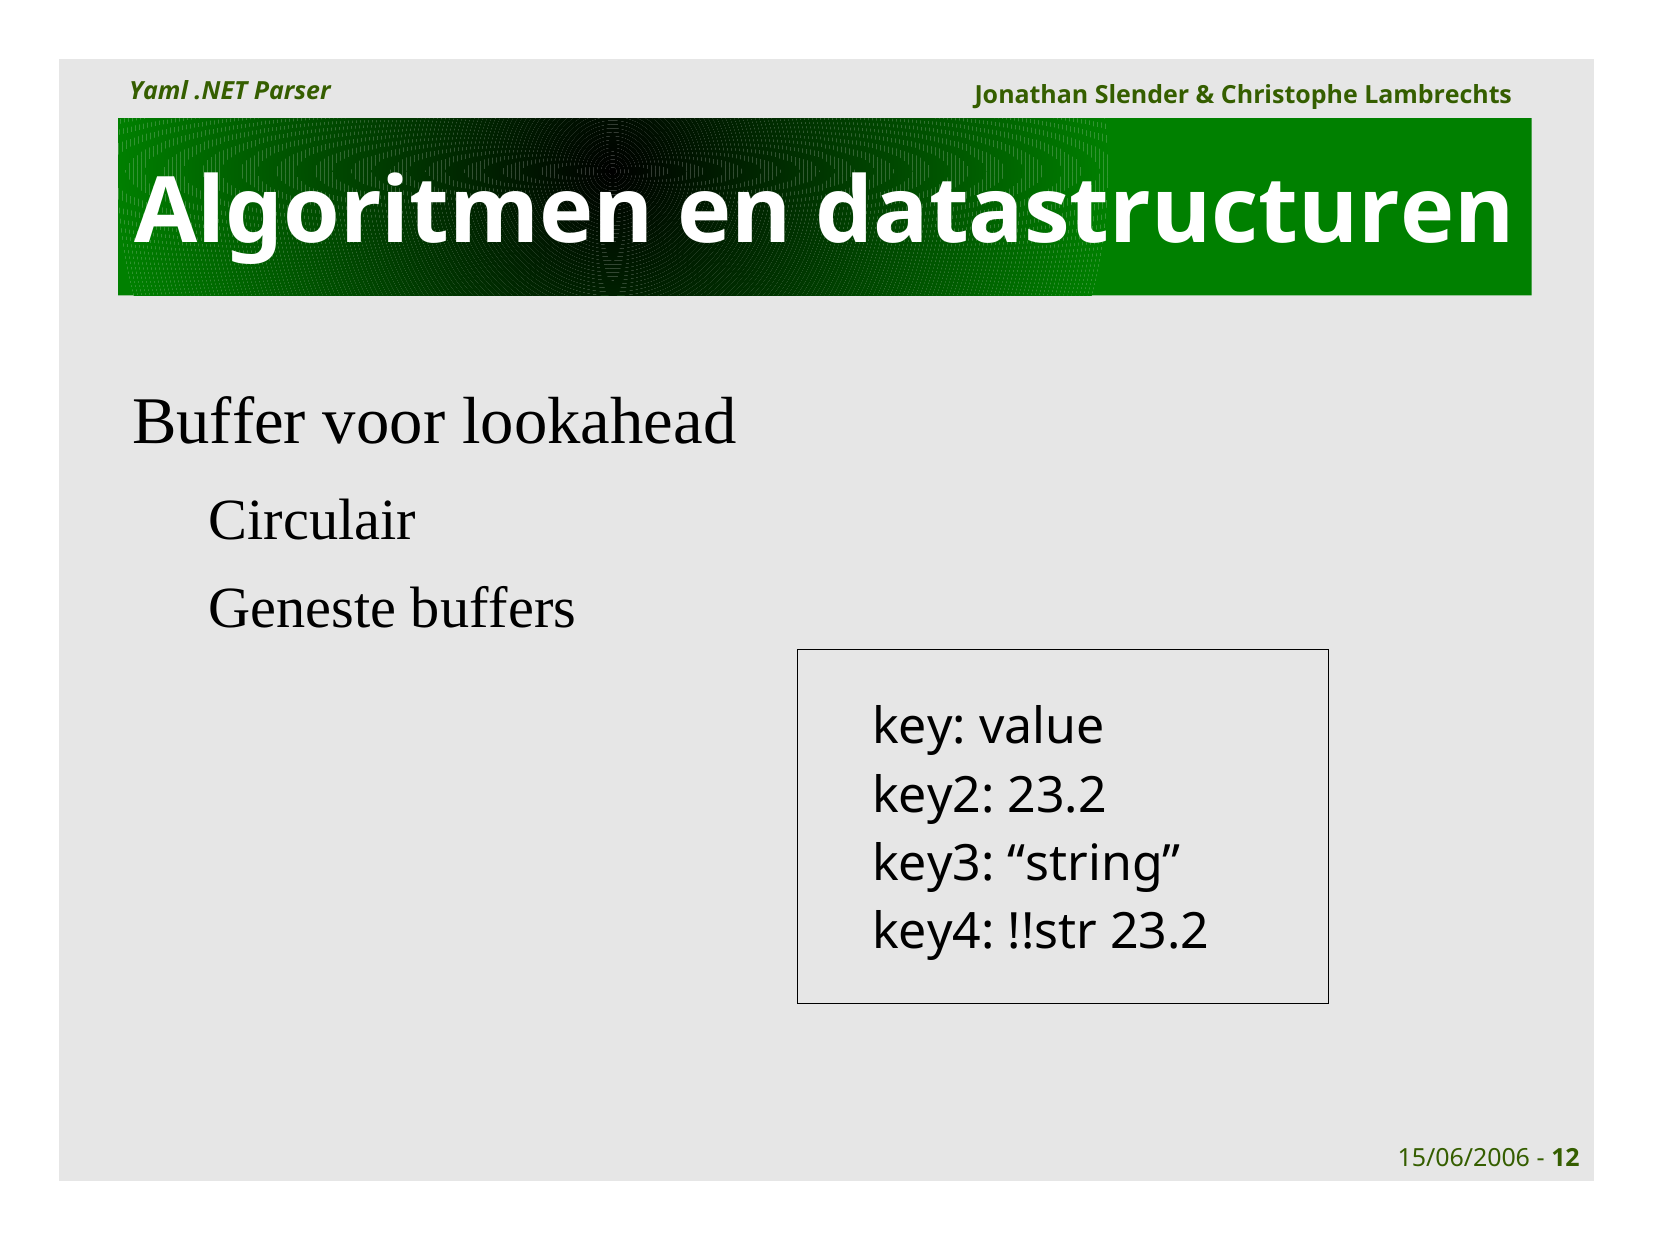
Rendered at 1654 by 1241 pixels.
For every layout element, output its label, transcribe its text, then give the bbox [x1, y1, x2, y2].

title key: value key2: 23.2 key3: “string” key4: !!str 23.2 [797, 649, 1329, 1004]
title Algoritmen en datastructuren [118, 118, 1532, 296]
list Buffer voor lookahead Circulair Geneste buffers [114, 383, 1528, 1093]
